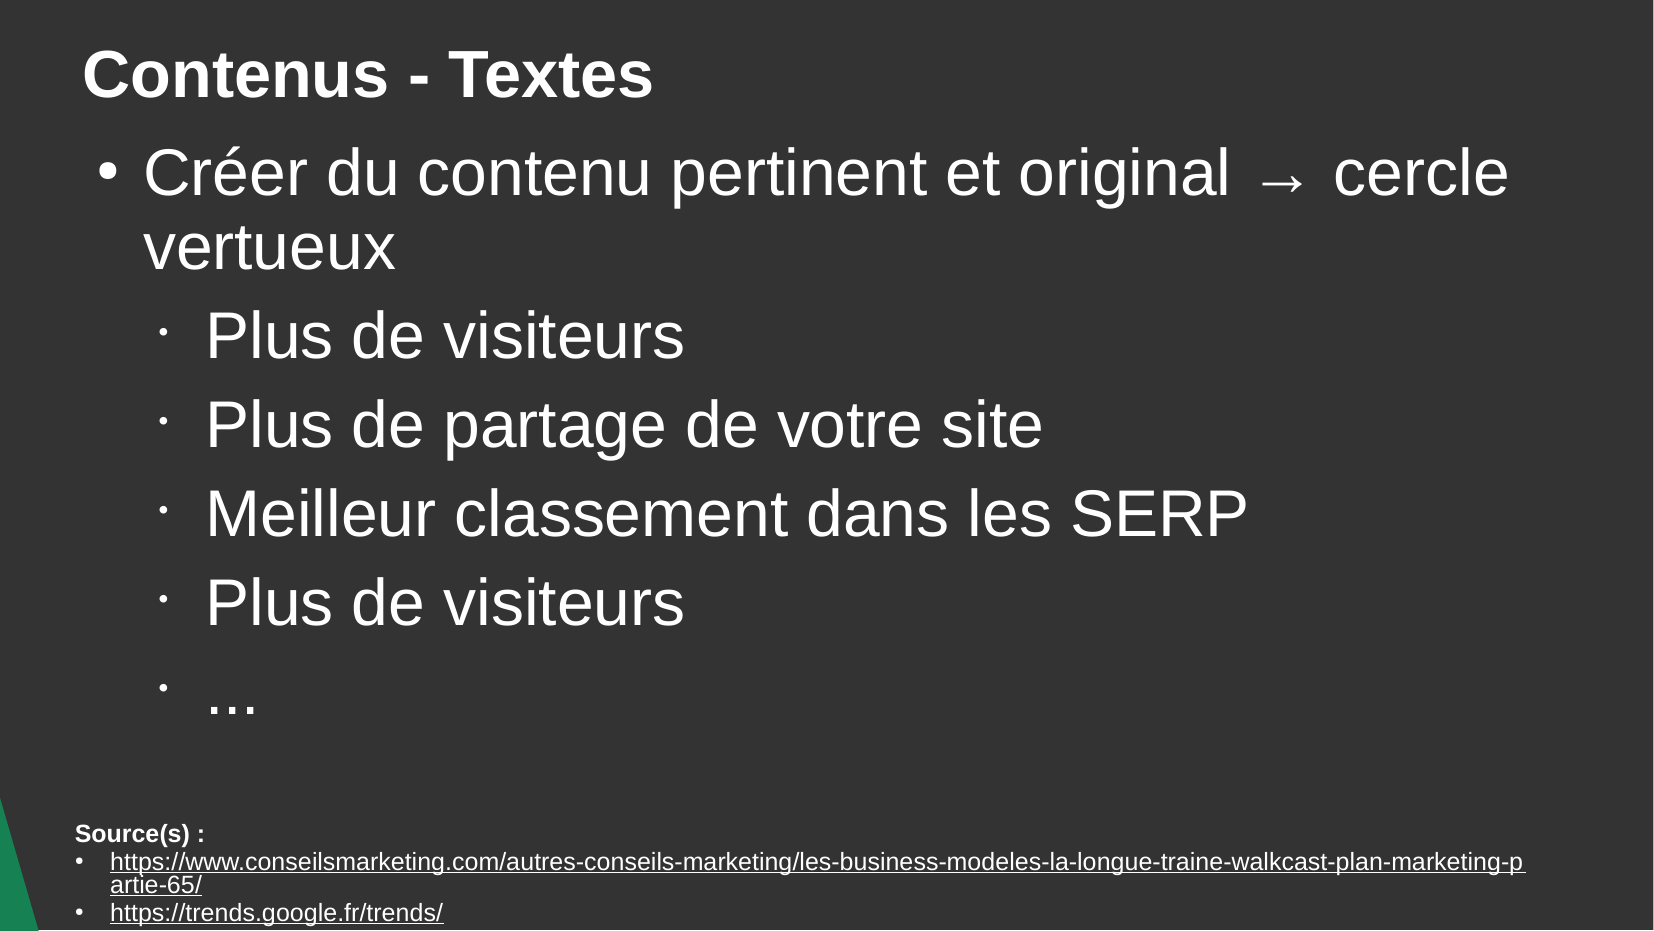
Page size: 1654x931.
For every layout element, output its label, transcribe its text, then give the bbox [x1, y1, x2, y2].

title Contenus - Textes [82, 36, 1654, 130]
text_box Source(s) : https://www.conseilsmarketing.com/autres-conseils-marketing/les-business-modeles-la-longue-traine-walkcast-plan-marketing-partie-65/ https://trends.google.fr/trends/ [60, 799, 1546, 912]
text_box [0, 797, 39, 931]
list Créer du contenu pertinent et original → cercle vertueux Plus de visiteurs Plus de partage de votre site Meilleur classement dans les SERP Plus de visiteurs ... [80, 135, 1630, 733]
